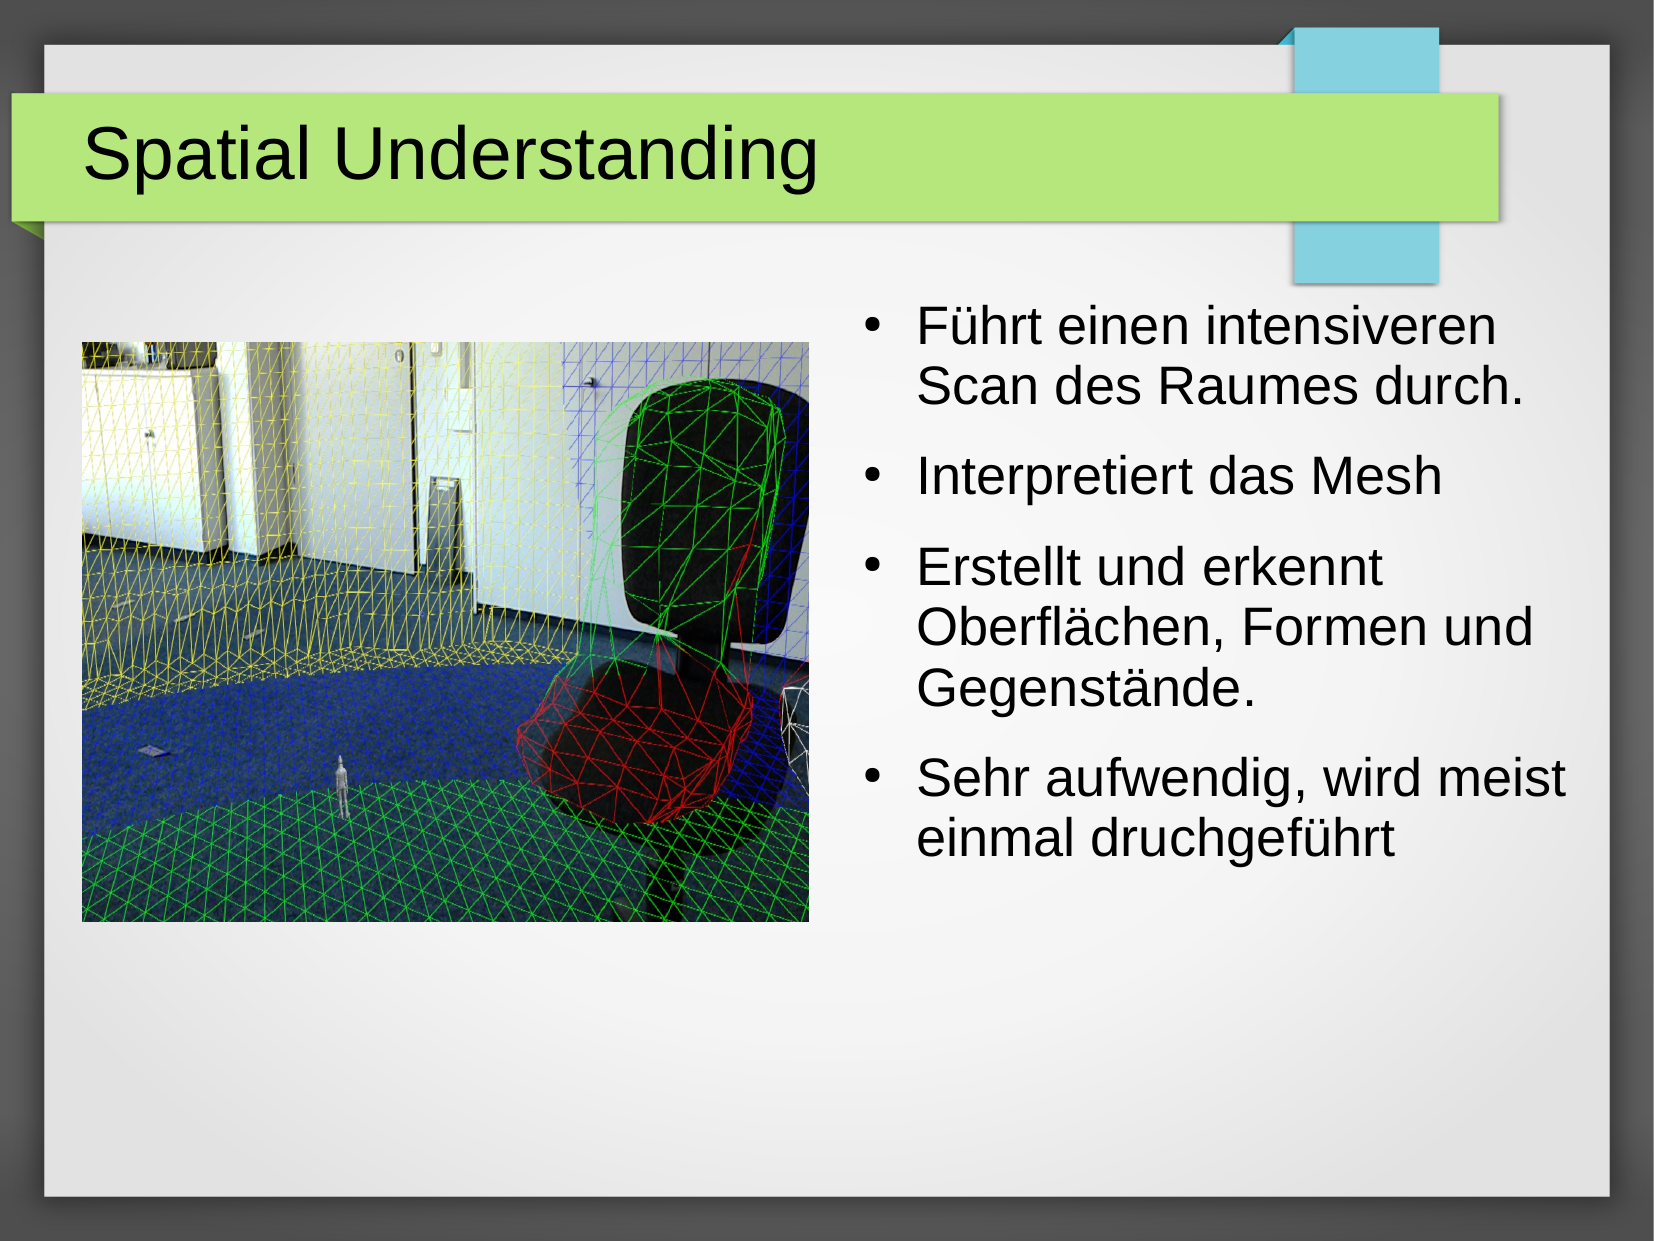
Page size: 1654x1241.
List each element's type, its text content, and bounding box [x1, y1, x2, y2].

title Spatial Understanding [82, 94, 1264, 213]
picture [0, 0, 1654, 1241]
list Führt einen intensiveren Scan des Raumes durch. Interpretiert das Mesh Erstellt und erkennt Oberflächen, Formen und Gegenstände. Sehr aufwendig, wird meist einmal druchgeführt [845, 295, 1572, 1015]
